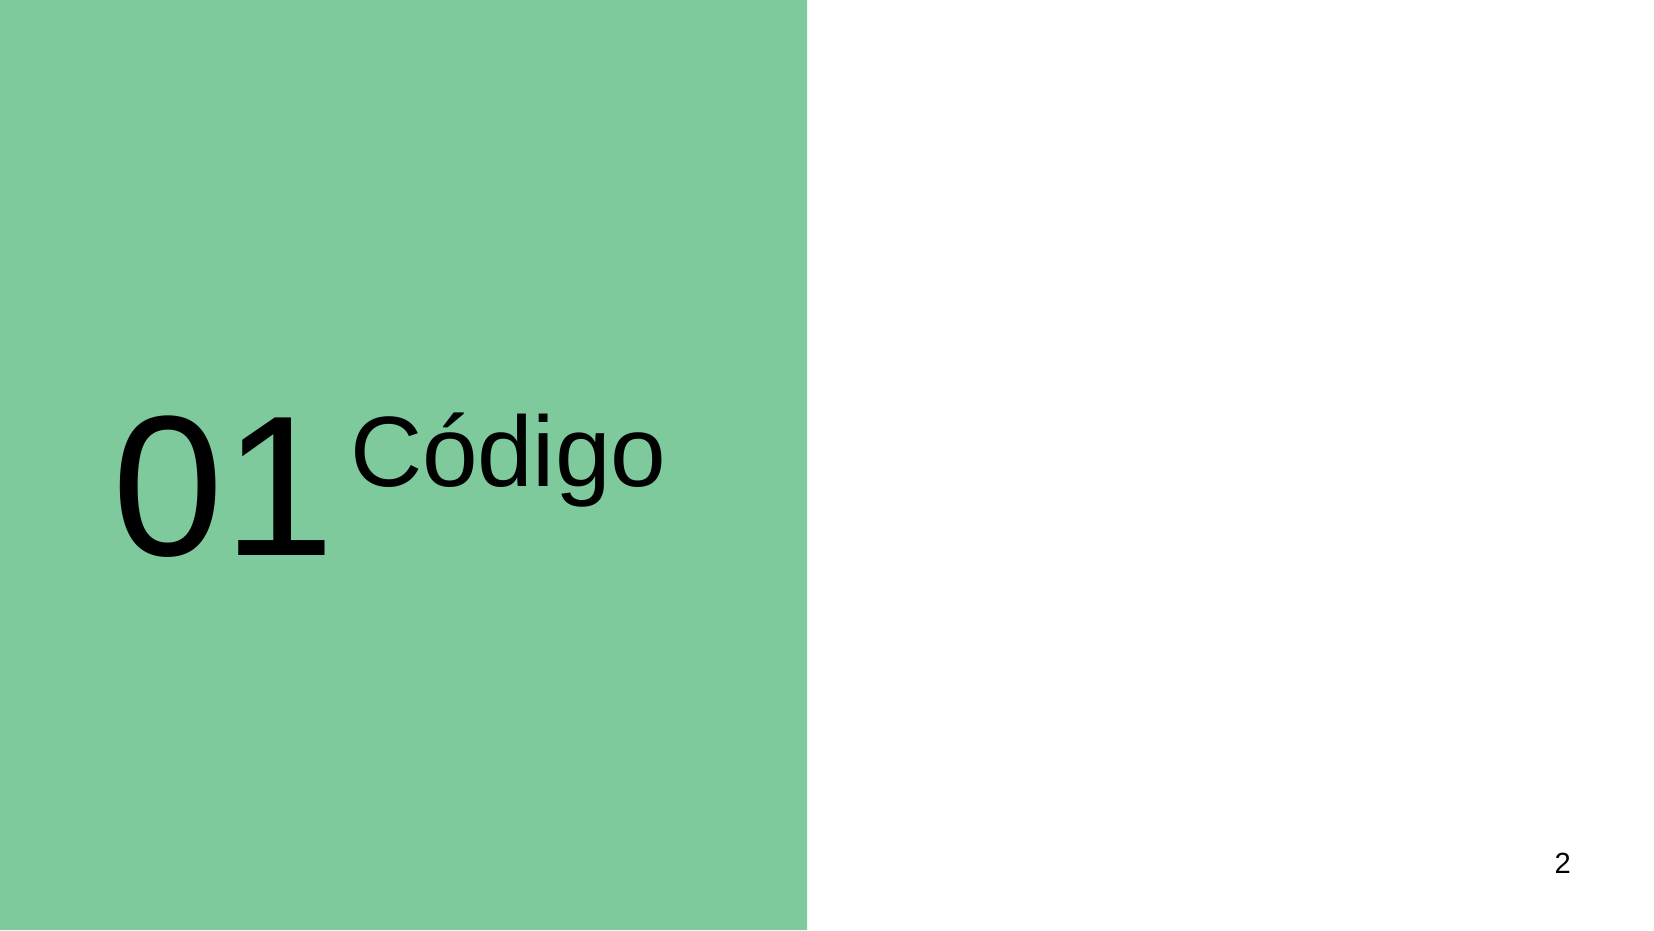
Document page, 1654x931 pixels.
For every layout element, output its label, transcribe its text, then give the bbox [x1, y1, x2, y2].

subtitle Código [351, 366, 704, 538]
text_box 01 [97, 366, 351, 606]
text_box [0, 0, 808, 931]
